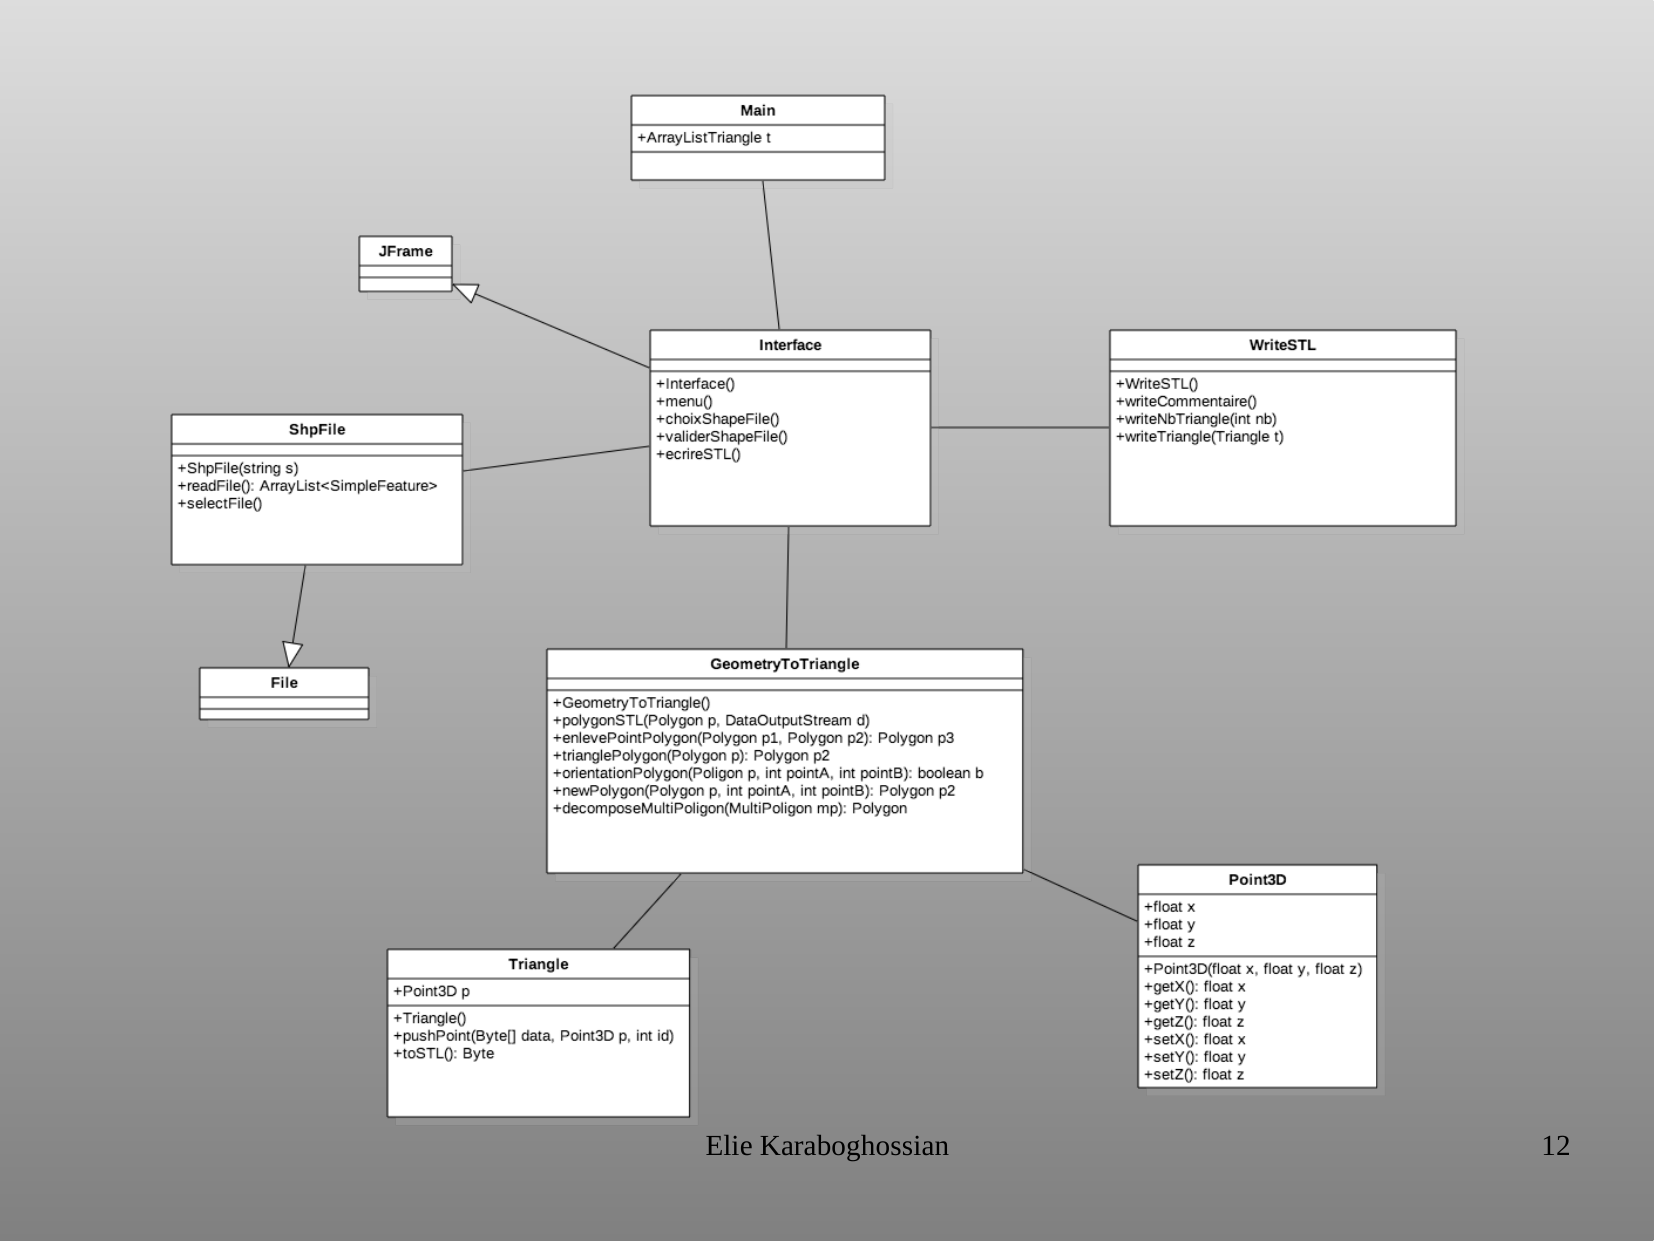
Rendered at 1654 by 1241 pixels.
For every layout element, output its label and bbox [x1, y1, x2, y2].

picture [160, 84, 1503, 1164]
